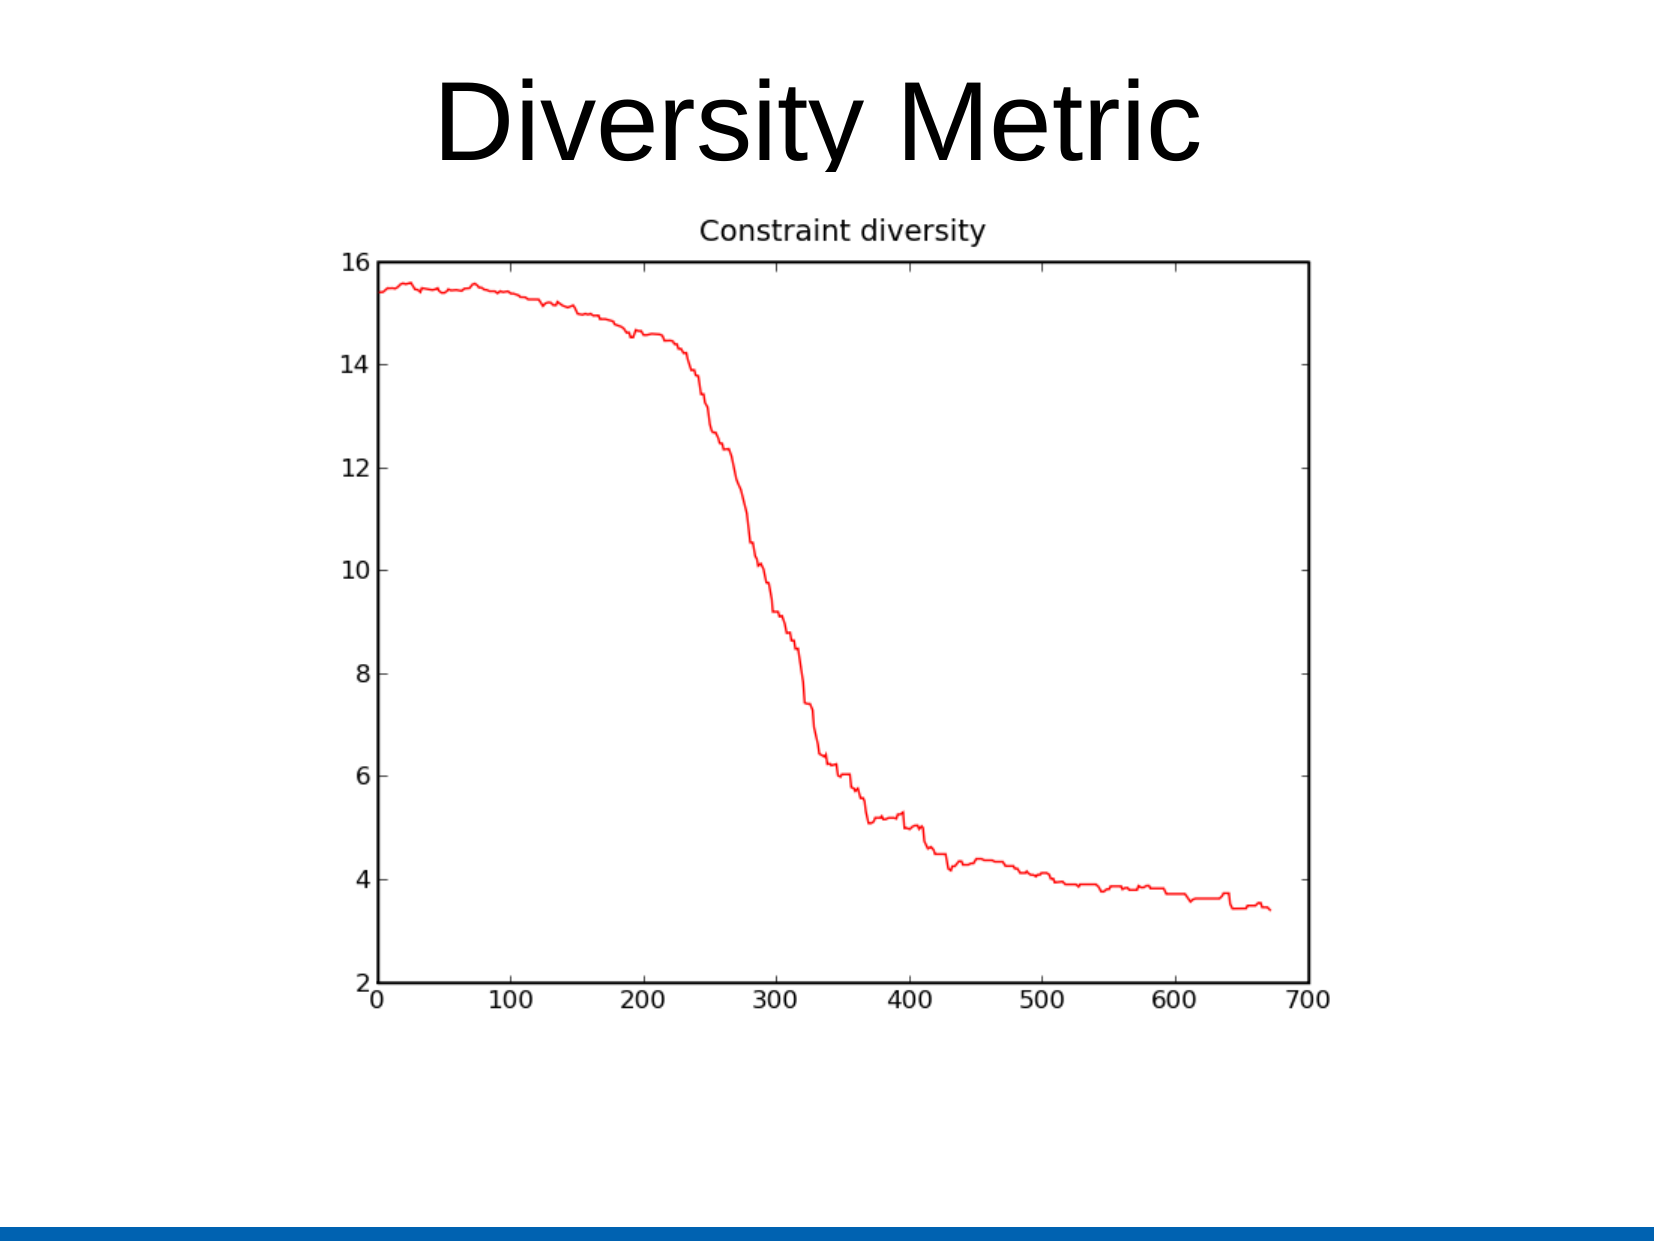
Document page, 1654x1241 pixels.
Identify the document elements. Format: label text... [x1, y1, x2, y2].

picture [228, 172, 1429, 1073]
title Diversity Metric [112, 17, 1525, 226]
